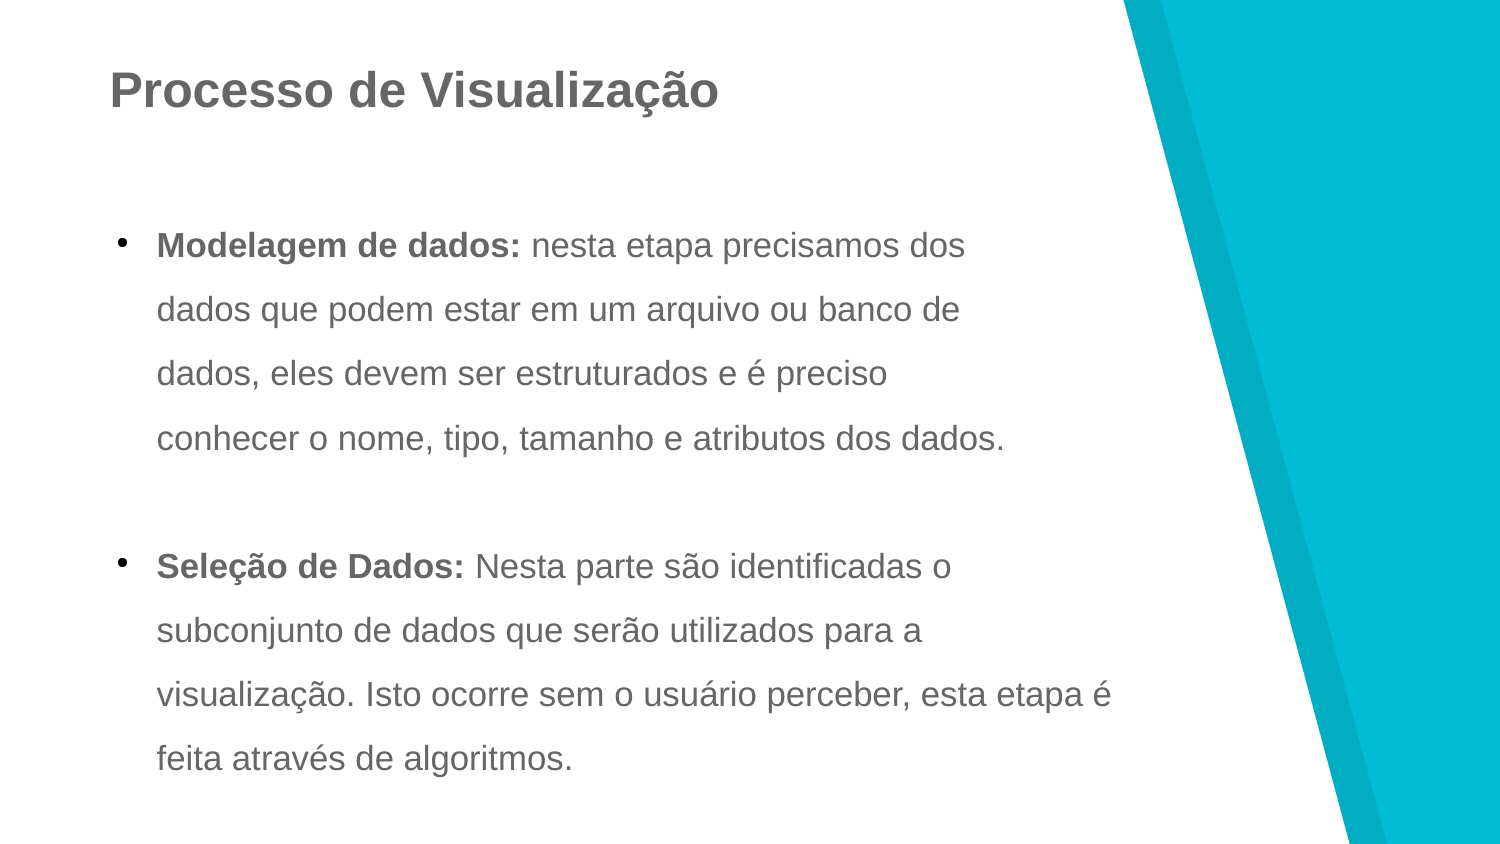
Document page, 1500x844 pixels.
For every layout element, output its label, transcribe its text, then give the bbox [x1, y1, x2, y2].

subtitle Processo de Visualização [94, 42, 1394, 119]
list Modelagem de dados: nesta etapa precisamos dos dados que podem estar em um arquivo ou banco de dados, eles devem ser estruturados e é preciso conhecer o nome, tipo, tamanho e atributos dos dados. Seleção de Dados: Nesta parte são identificadas o subconjunto de dados que serão utilizados para a visualização. Isto ocorre sem o usuário perceber, esta etapa é feita através de algoritmos. [102, 94, 1453, 780]
